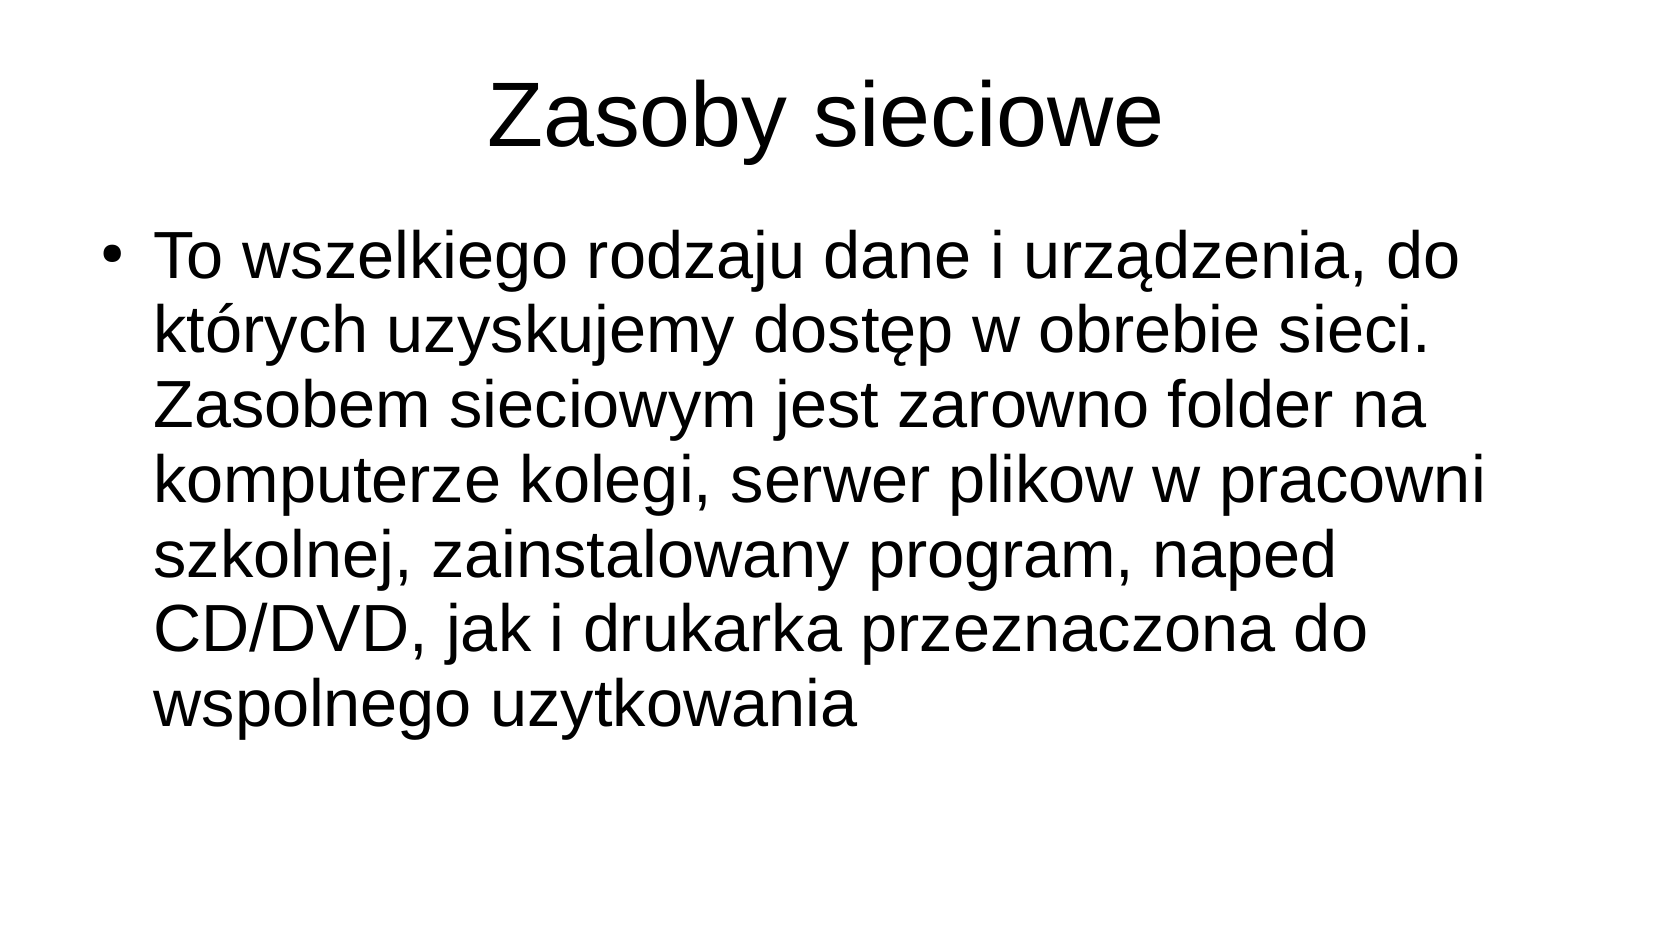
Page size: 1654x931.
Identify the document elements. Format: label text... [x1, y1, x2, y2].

title Zasoby sieciowe [82, 37, 1571, 193]
list To wszelkiego rodzaju dane i urządzenia, do których uzyskujemy dostęp w obrebie sieci. Zasobem sieciowym jest zarowno folder na komputerze kolegi, serwer plikow w pracowni szkolnej, zainstalowany program, naped CD/DVD, jak i drukarka przeznaczona do wspolnego uzytkowania [82, 217, 1571, 758]
